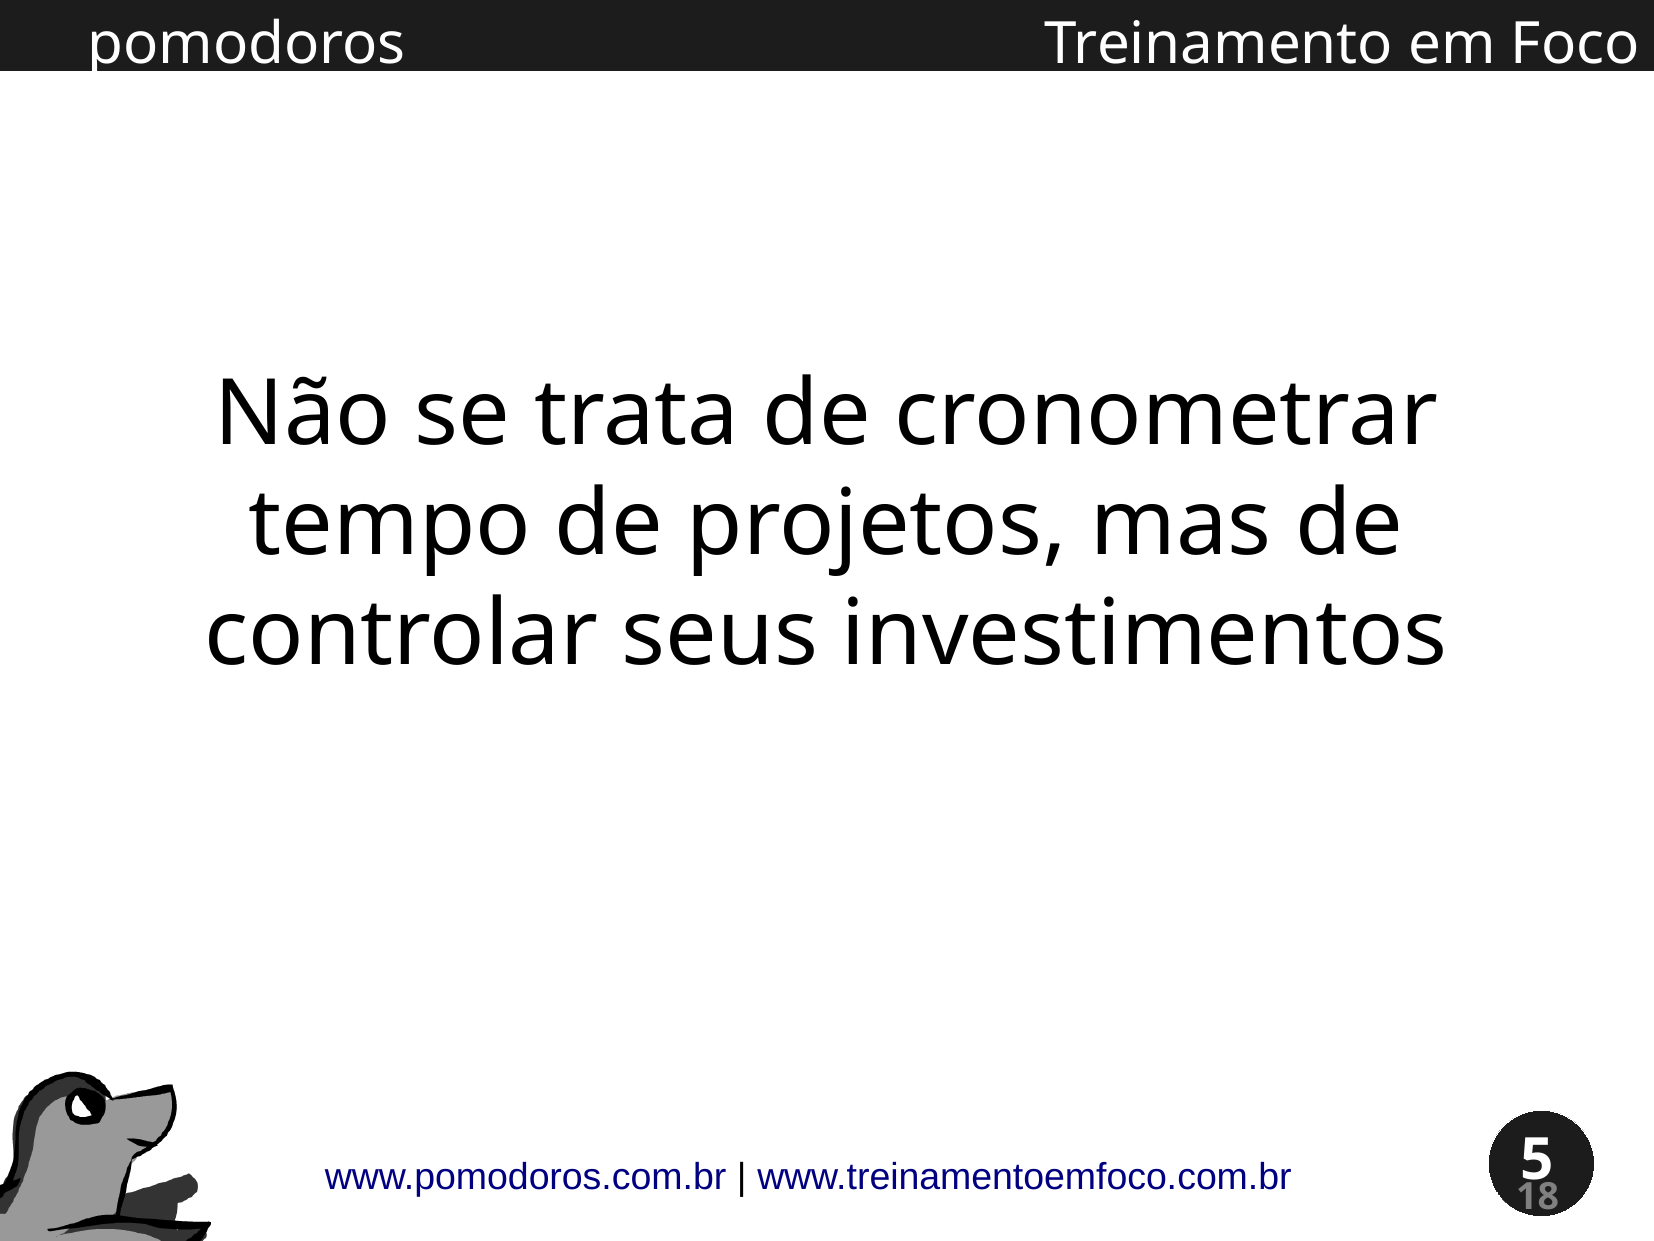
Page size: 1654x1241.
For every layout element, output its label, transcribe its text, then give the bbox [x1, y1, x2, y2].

text_box Não se trata de cronometrar tempo de projetos, mas de controlar seus investimentos [124, 385, 1530, 651]
picture [0, 1003, 249, 1241]
